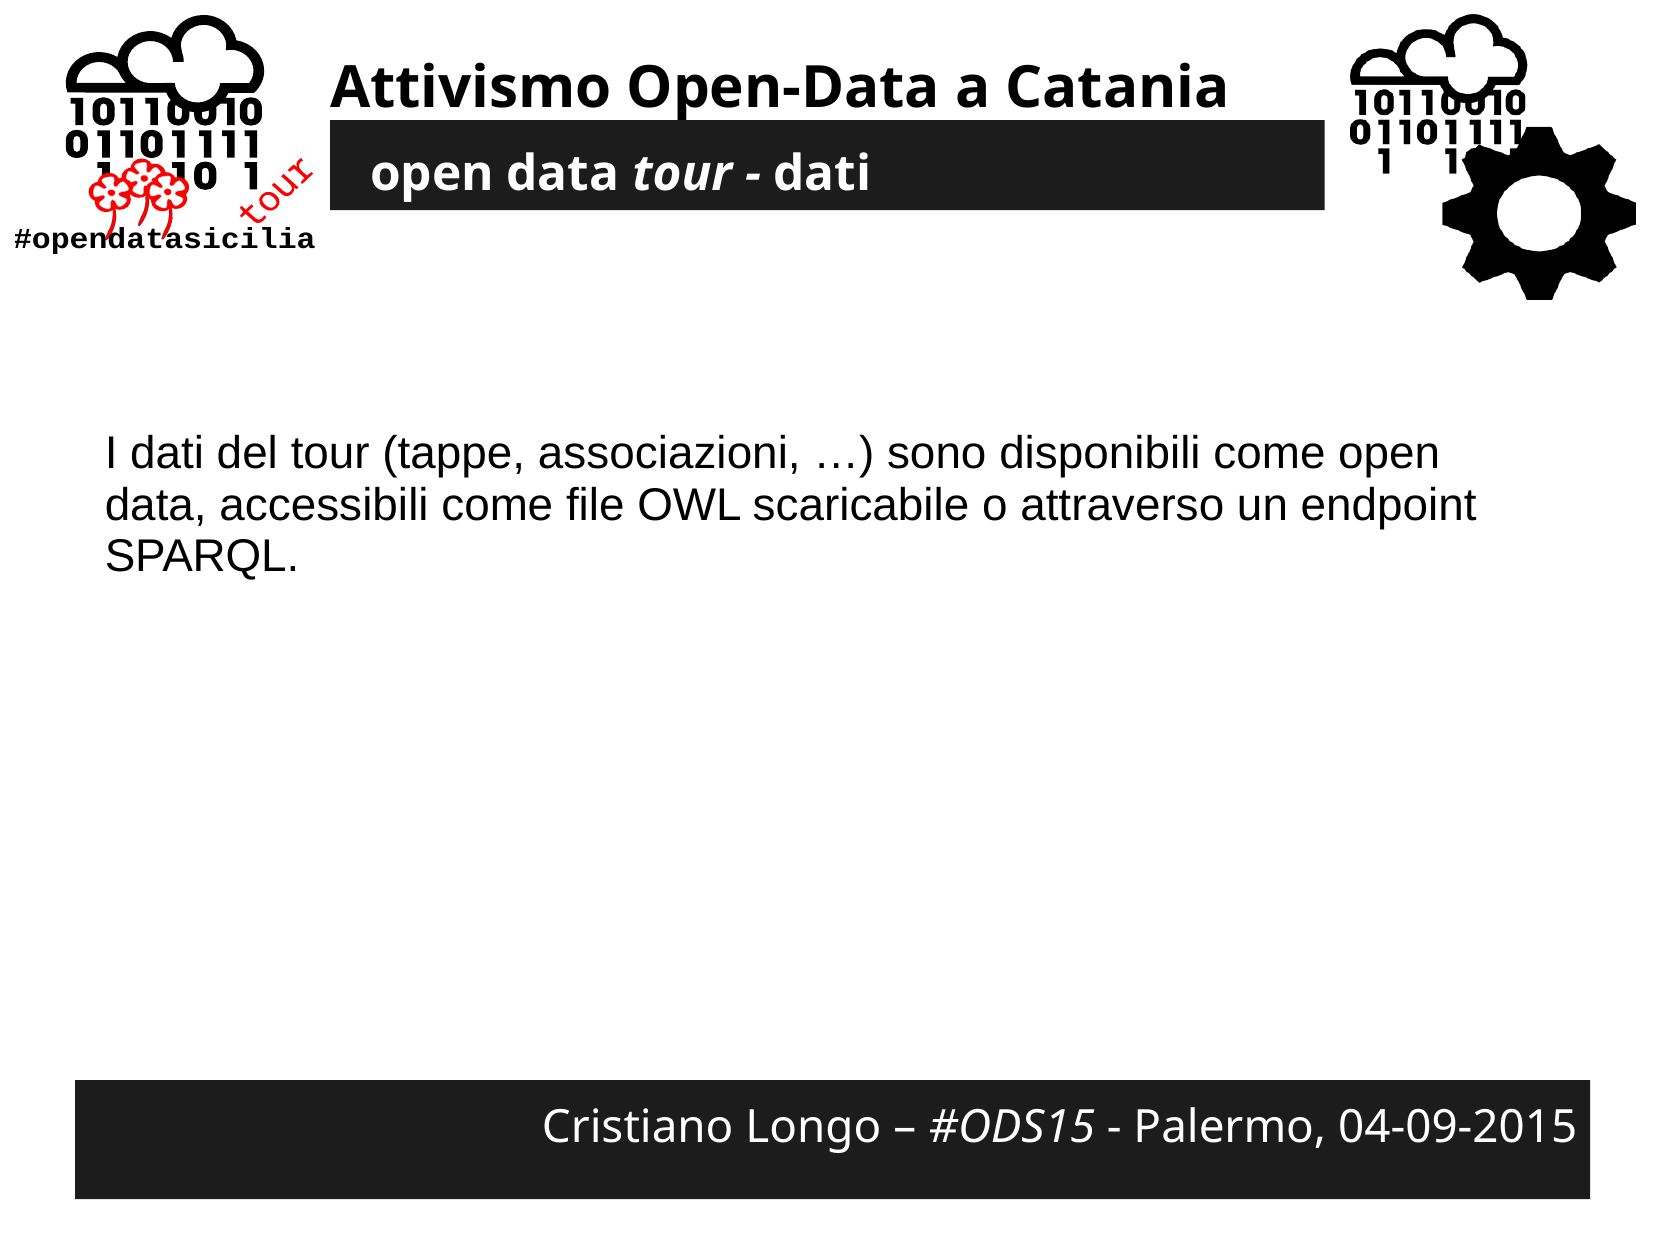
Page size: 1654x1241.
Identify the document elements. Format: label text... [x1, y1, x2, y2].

list Attivismo Open-Data a Catania [330, 45, 1321, 120]
list open data tour - dati [330, 120, 1325, 211]
text_box I dati del tour (tappe, associazioni, …) sono disponibili come open data, accessibili come file OWL scaricabile o attraverso un endpoint SPARQL. [90, 420, 1516, 589]
list Cristiano Longo – #ODS15 - Palermo, 04-09-2015 [75, 1080, 1591, 1200]
picture [1350, 14, 1636, 301]
picture [15, 15, 316, 256]
